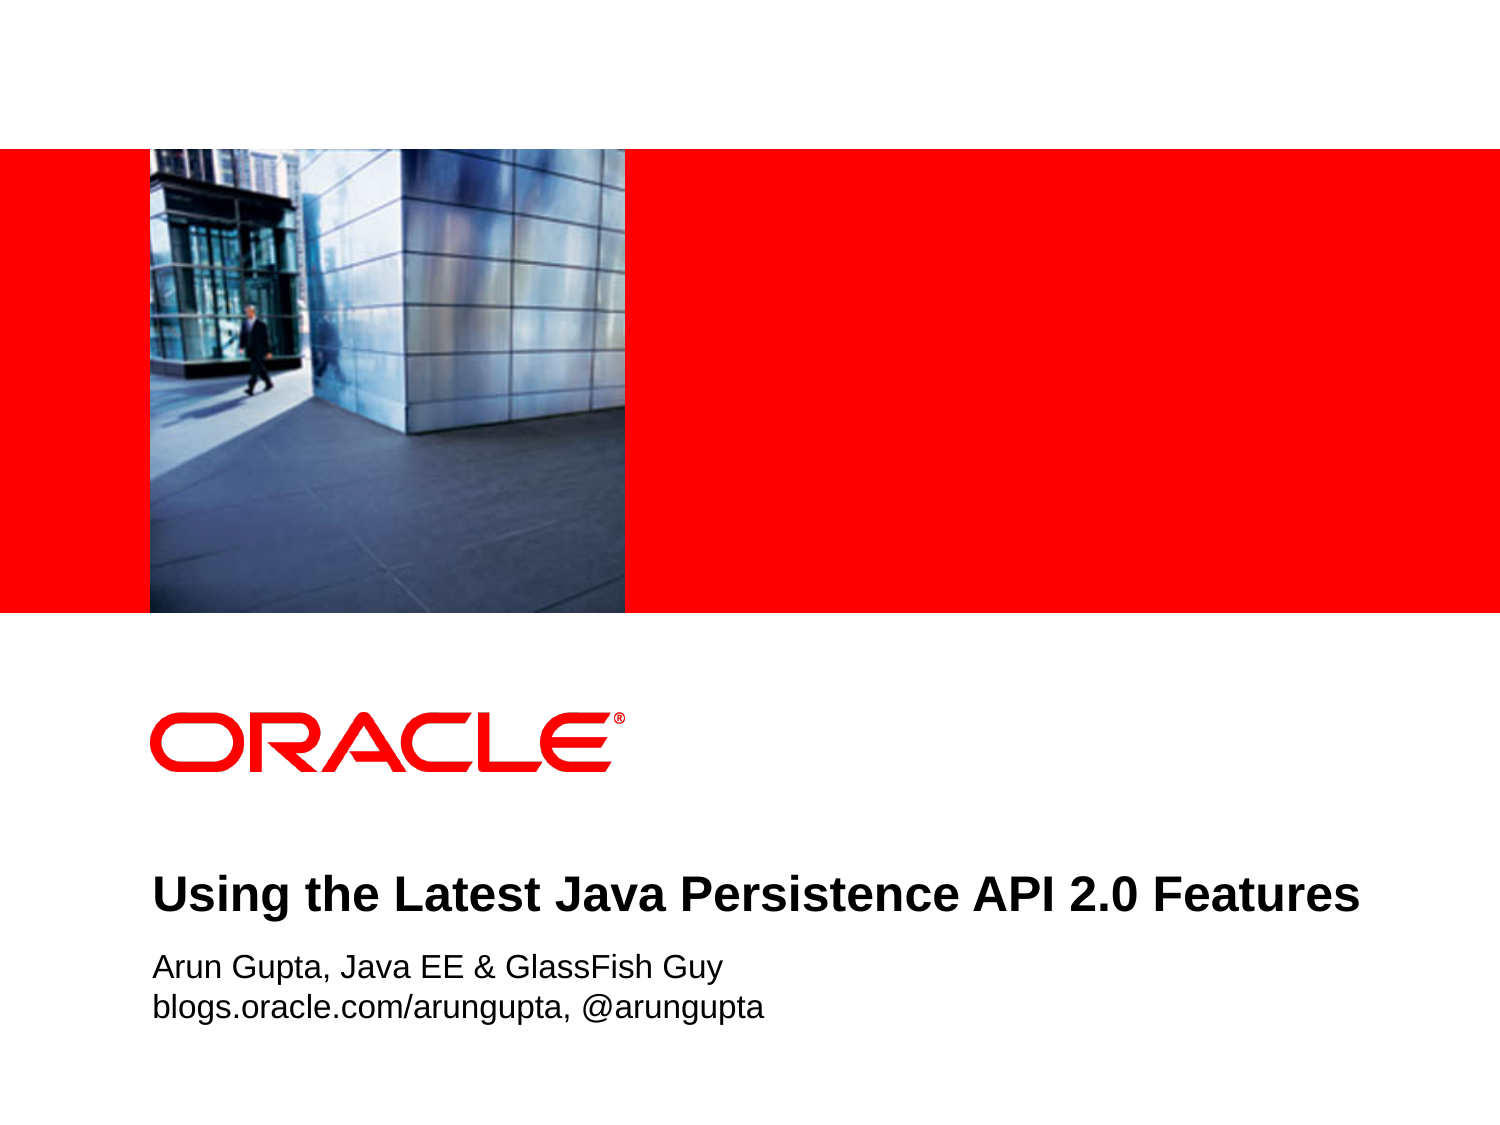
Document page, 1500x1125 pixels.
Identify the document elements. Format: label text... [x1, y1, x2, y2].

picture [150, 712, 625, 772]
title Using the Latest Java Persistence API 2.0 Features [137, 787, 1413, 929]
picture [0, 149, 1500, 613]
subtitle Arun Gupta, Java EE & GlassFish Guy blogs.oracle.com/arungupta, @arungupta [137, 937, 1188, 1063]
